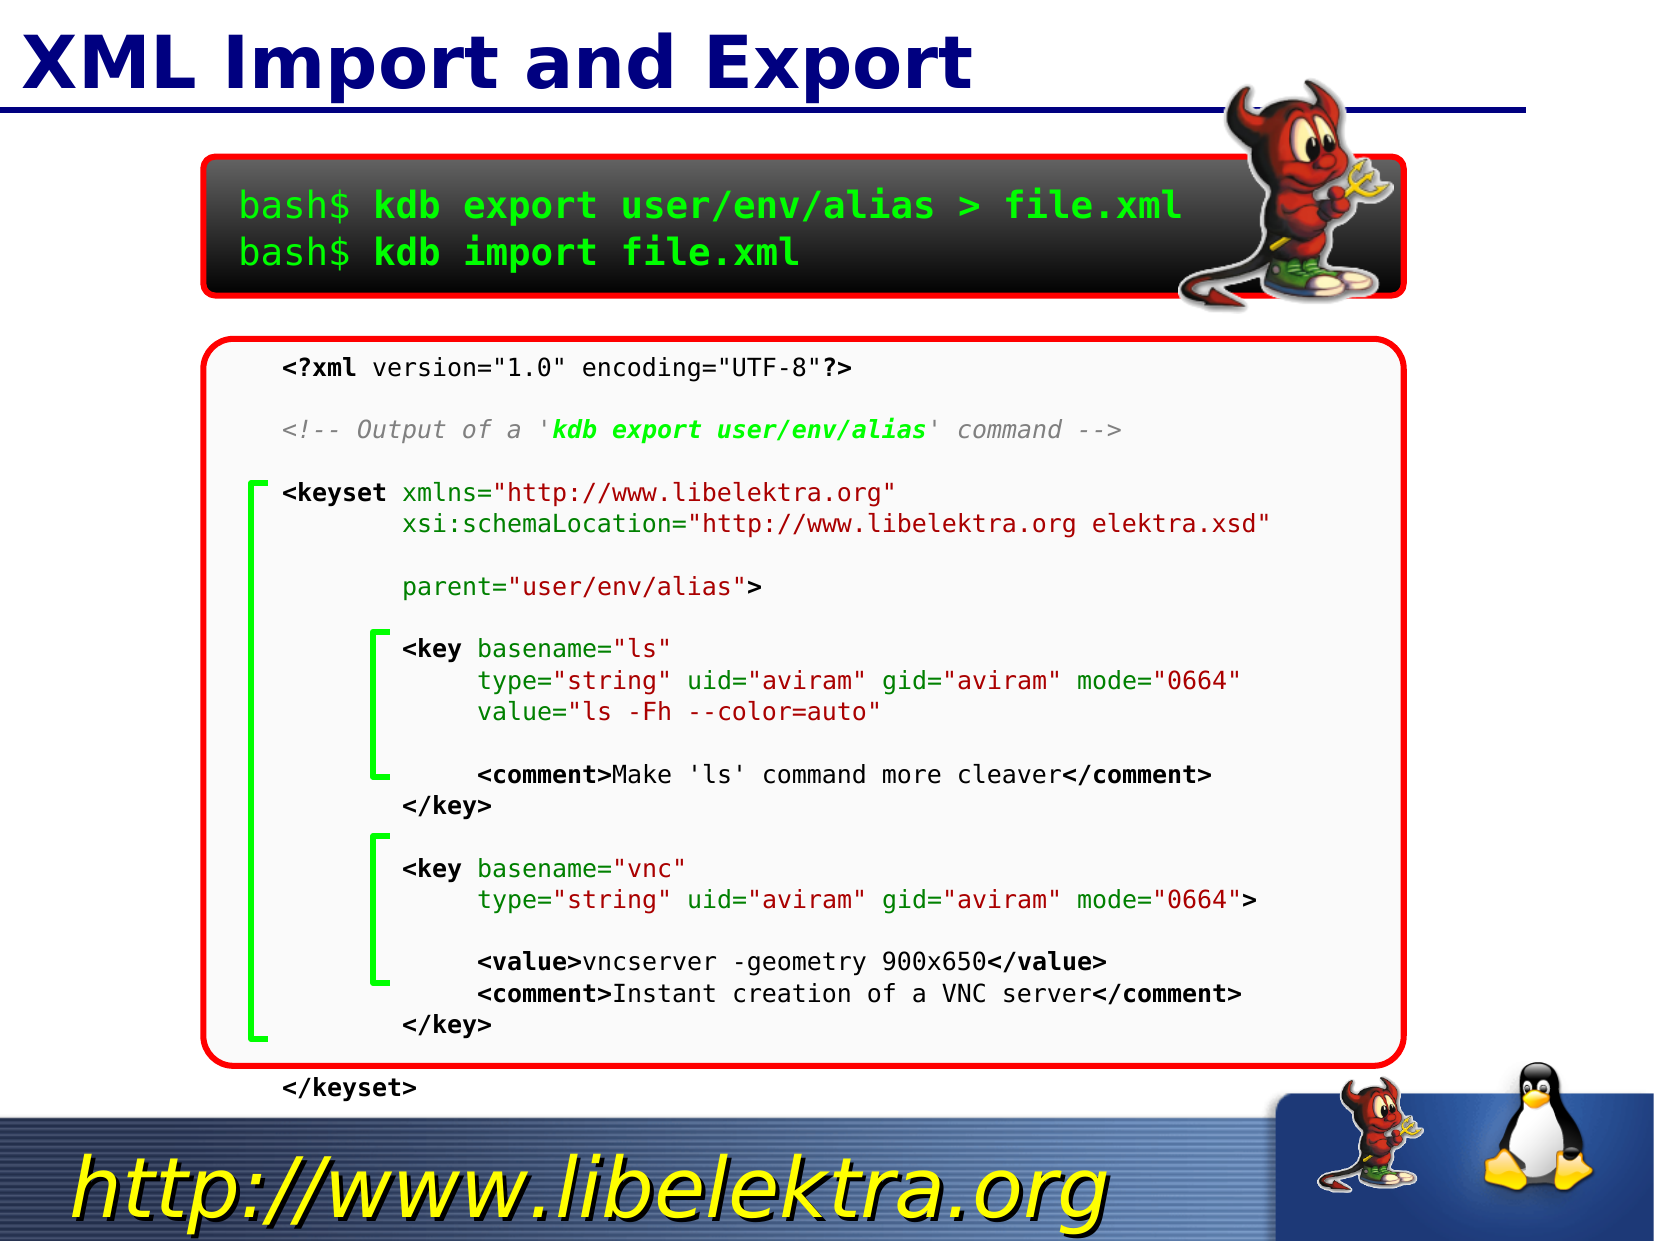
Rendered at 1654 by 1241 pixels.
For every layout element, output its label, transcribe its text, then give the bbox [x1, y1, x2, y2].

text_box XML Import and Export [21, 14, 1611, 111]
text_box bash$ kdb export user/env/alias > file.xml bash$ kdb import file.xml [238, 181, 1178, 272]
picture [0, 1061, 1654, 1241]
text_box [1394, 157, 1404, 296]
picture [1178, 77, 1394, 314]
text_box [203, 338, 1404, 1066]
text_box [203, 156, 1178, 296]
text_box <?xml version="1.0" encoding="UTF-8"?> <!-- Output of a 'kdb export user/env/alias' command --> <keyset xmlns="http://www.libelektra.org" xsi:schemaLocation="http://www.libelektra.org elektra.xsd" parent="user/env/alias"> <key basename="ls" type="string" uid="aviram" gid="aviram" mode="0664" value="ls -Fh --color=auto" <comment>Make 'ls' command more cleaver</comment> </key> <key basename="vnc" type="string" uid="aviram" gid="aviram" mode="0664"> <value>vncserver -geometry 900x650</value> <comment>Instant creation of a VNC server</comment> </key> </keyset> [282, 350, 1376, 1101]
